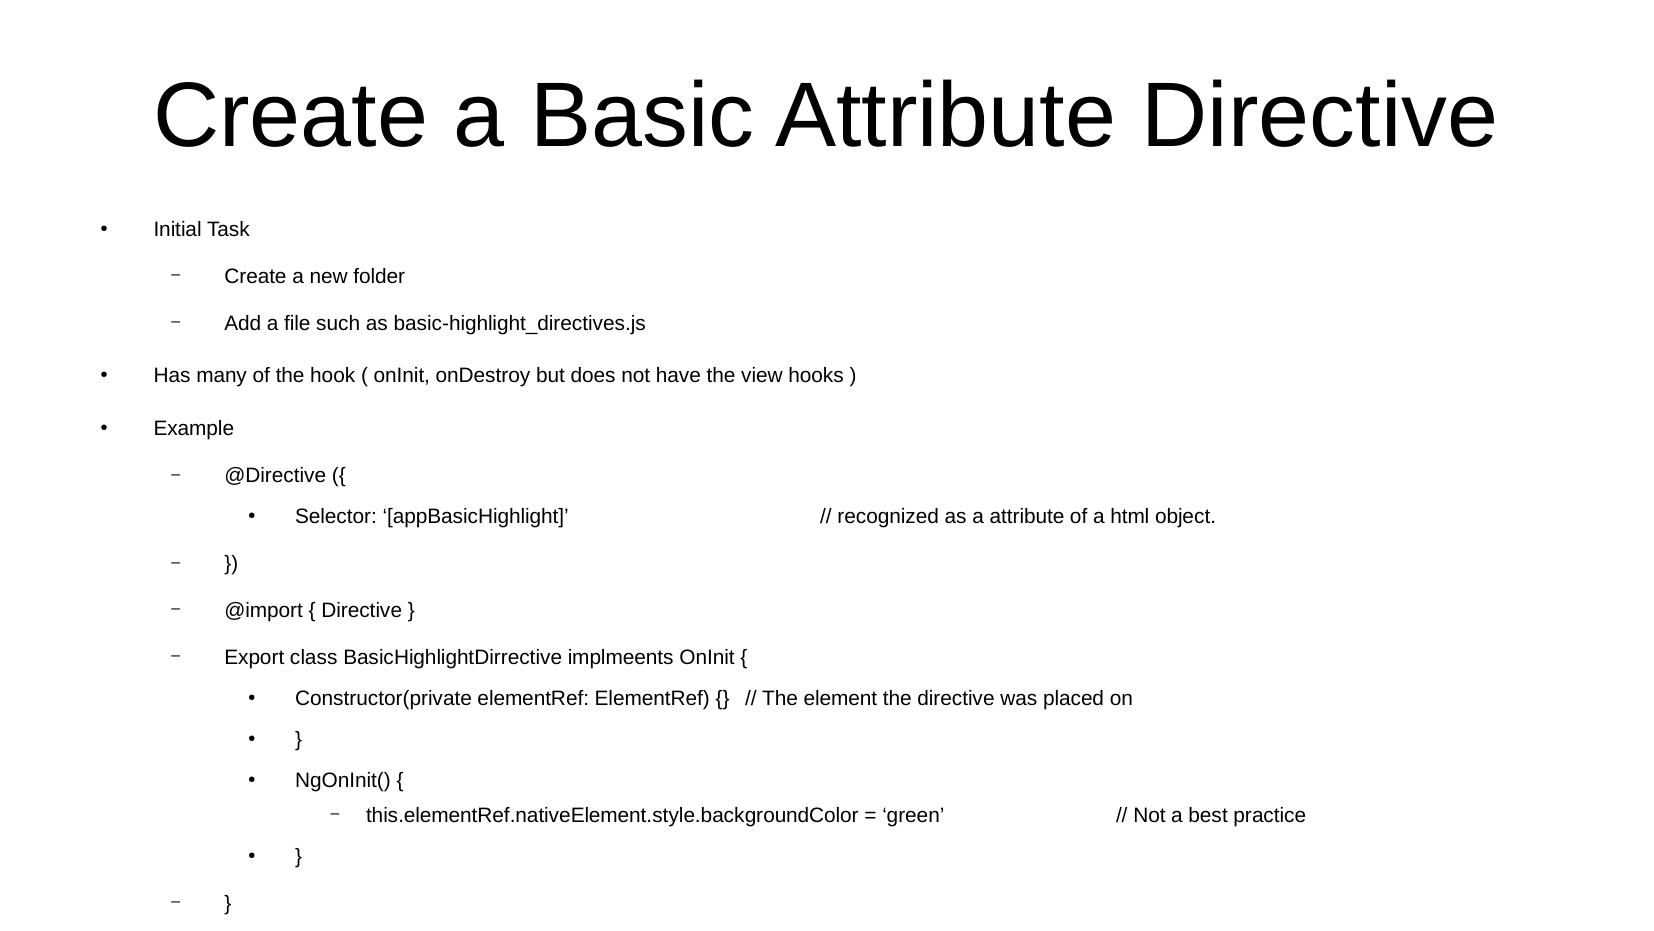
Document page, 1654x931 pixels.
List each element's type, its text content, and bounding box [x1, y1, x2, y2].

title Create a Basic Attribute Directive [82, 37, 1571, 193]
list Initial Task Create a new folder Add a file such as basic-highlight_directives.js Has many of the hook ( onInit, onDestroy but does not have the view hooks ) Example @Directive ({ Selector: ‘[appBasicHighlight]’ // recognized as a attribute of a html object. }) @import { Directive } Export class BasicHighlightDirrective implmeents OnInit { Constructor(private elementRef: ElementRef) {} // The element the directive was placed on } NgOnInit() { this.elementRef.nativeElement.style.backgroundColor = ‘green’ // Not a best practice } } [82, 217, 1576, 916]
